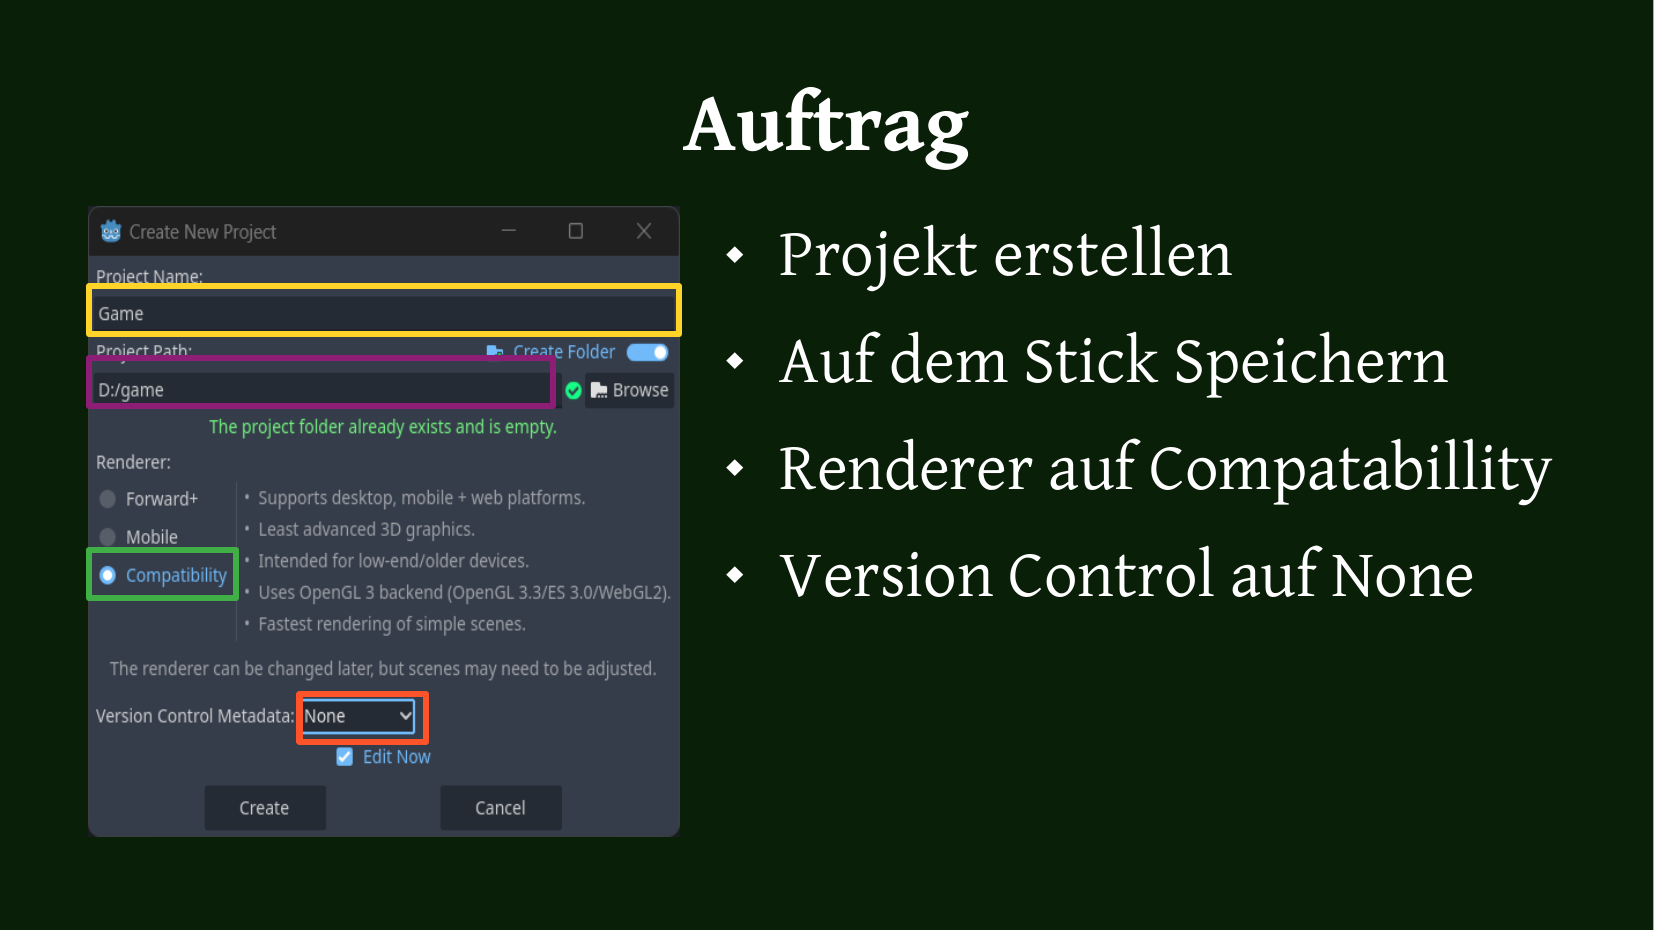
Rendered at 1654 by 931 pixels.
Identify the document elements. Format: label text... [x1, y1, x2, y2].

picture [88, 206, 680, 283]
list Projekt erstellen Auf dem Stick Speichern Renderer auf Compatabillity Version Control auf None [708, 217, 1571, 827]
picture [92, 361, 550, 403]
picture [88, 337, 680, 837]
picture [92, 289, 676, 331]
title Auftrag [82, 59, 1571, 193]
picture [92, 553, 233, 595]
